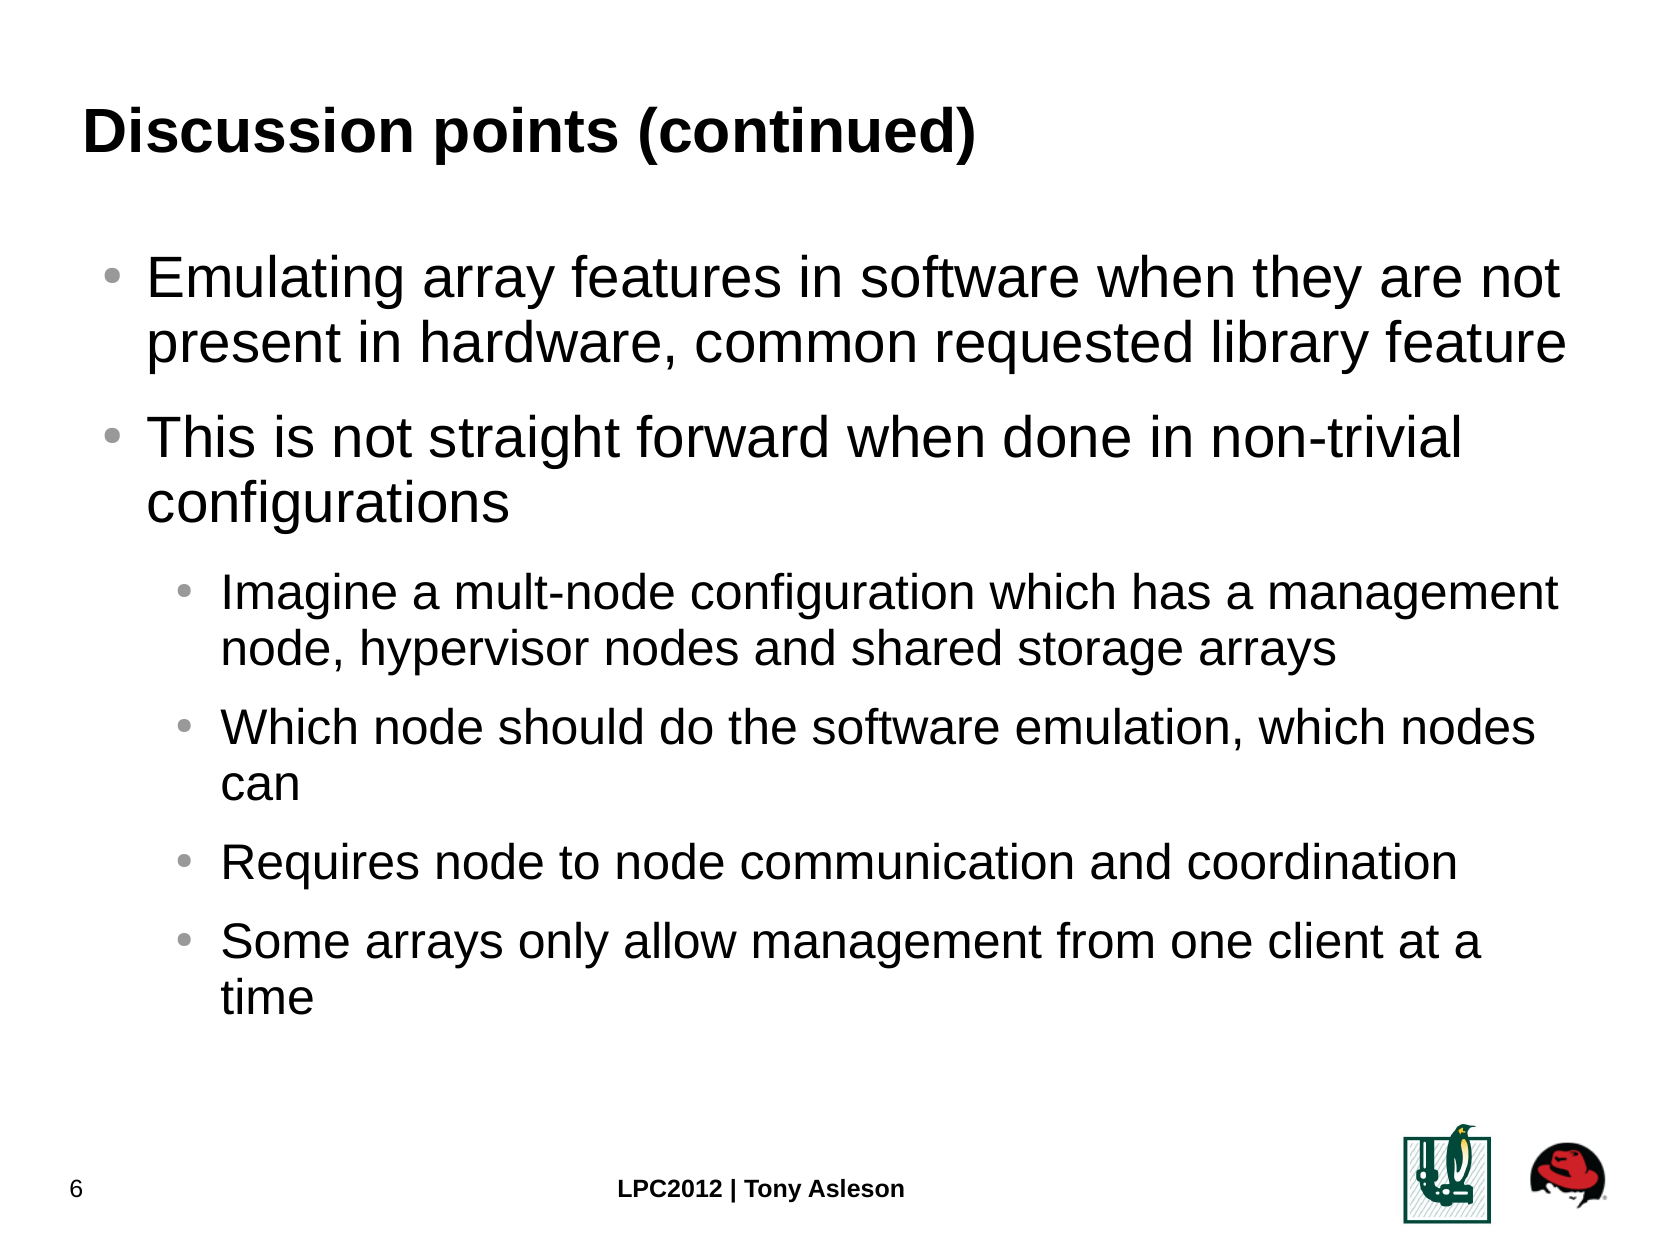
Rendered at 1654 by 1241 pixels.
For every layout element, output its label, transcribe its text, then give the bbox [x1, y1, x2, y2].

picture [1529, 1140, 1613, 1218]
list Emulating array features in software when they are not present in hardware, common requested library feature This is not straight forward when done in non-trivial configurations Imagine a mult-node configuration which has a management node, hypervisor nodes and shared storage arrays Which node should do the software emulation, which nodes can Requires node to node communication and coordination Some arrays only allow management from one client at a time [86, 244, 1576, 1039]
picture [1391, 1122, 1504, 1239]
title Discussion points (continued) [82, 37, 1571, 226]
